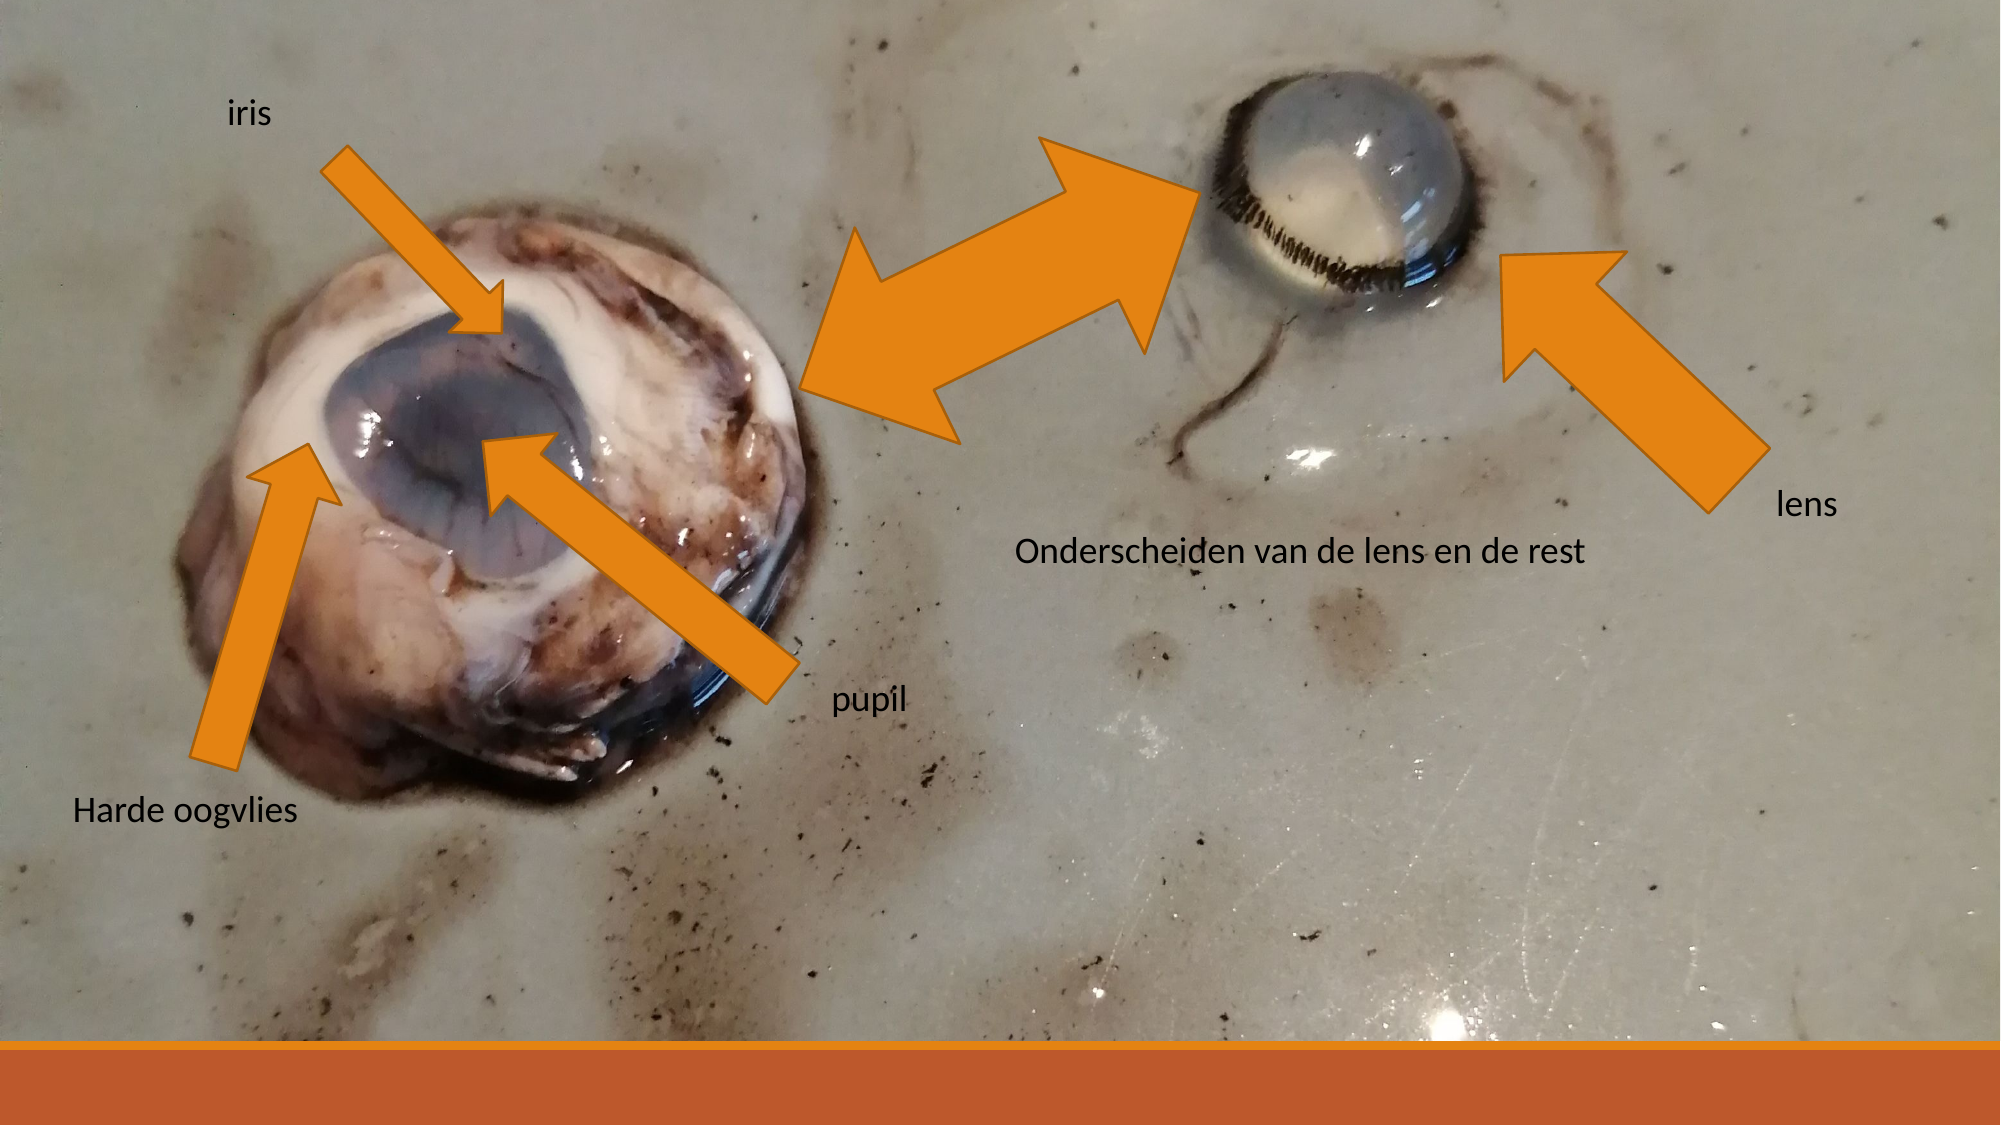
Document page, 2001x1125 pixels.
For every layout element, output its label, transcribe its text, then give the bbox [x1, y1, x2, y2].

text_box [189, 443, 342, 772]
text_box [0, 1041, 2000, 1125]
text_box pupil [816, 666, 1239, 728]
text_box [1500, 251, 1771, 514]
text_box lens [1760, 471, 1939, 533]
text_box [799, 137, 1201, 444]
text_box iris [212, 80, 416, 141]
text_box [482, 433, 800, 705]
text_box [320, 145, 503, 334]
picture [0, 0, 2000, 1041]
text_box Harde oogvlies [57, 777, 434, 839]
text_box Onderscheiden van de lens en de rest [999, 518, 1657, 580]
